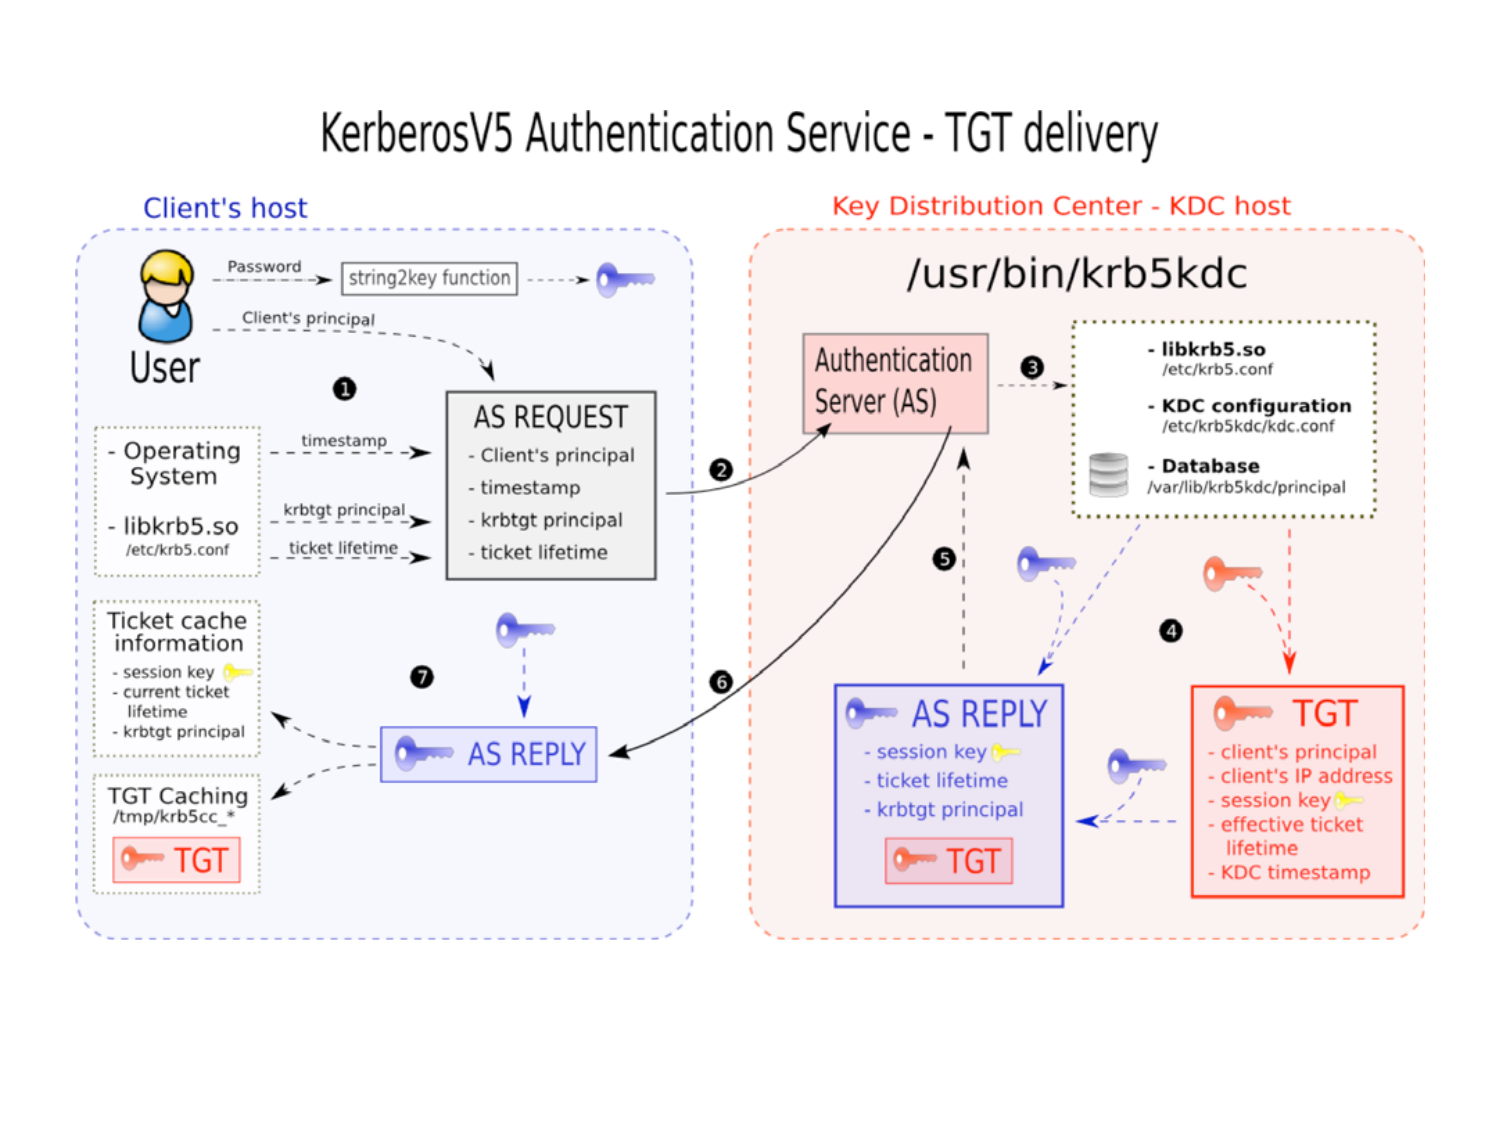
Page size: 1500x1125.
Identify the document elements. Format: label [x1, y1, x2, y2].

picture [75, 110, 1426, 940]
